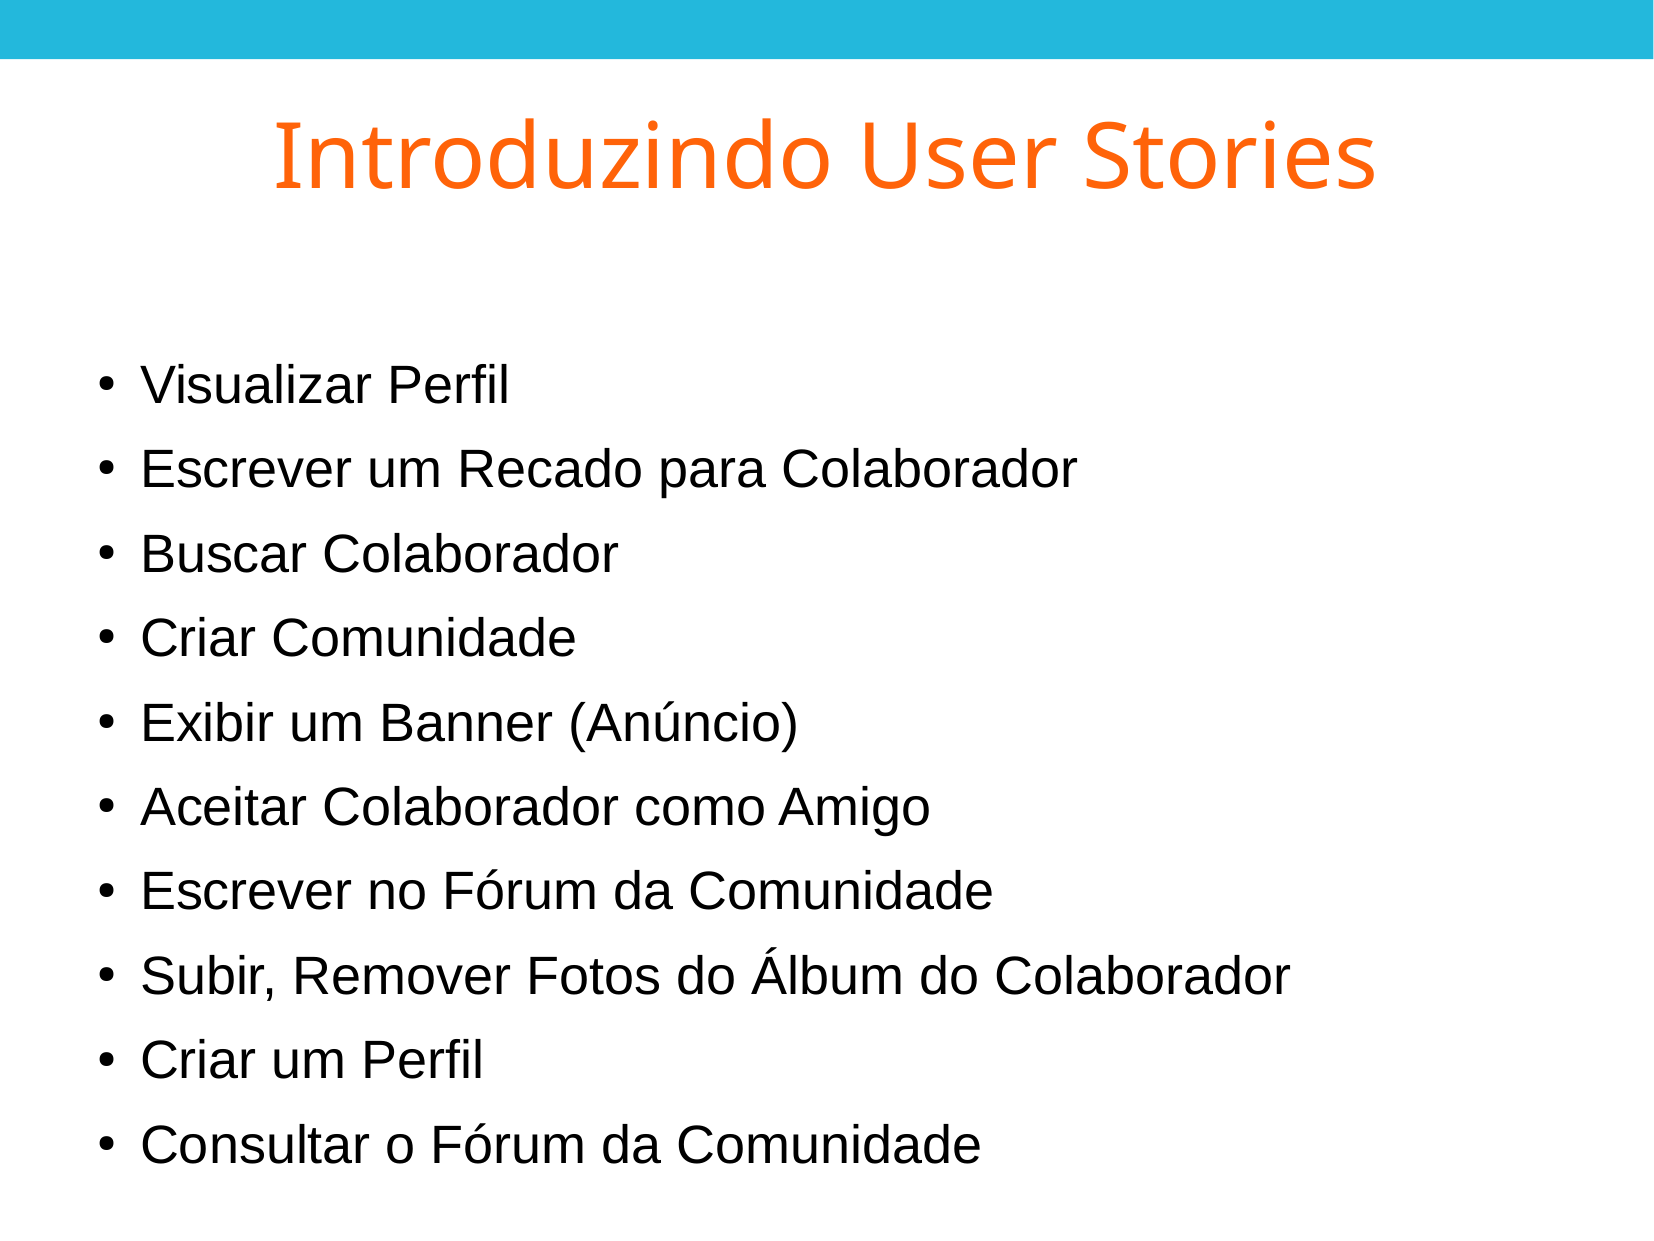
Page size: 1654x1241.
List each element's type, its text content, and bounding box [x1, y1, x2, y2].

list Visualizar Perfil Escrever um Recado para Colaborador Buscar Colaborador Criar Comunidade Exibir um Banner (Anúncio) Aceitar Colaborador como Amigo Escrever no Fórum da Comunidade Subir, Remover Fotos do Álbum do Colaborador Criar um Perfil Consultar o Fórum da Comunidade [82, 354, 1571, 1182]
title Introduzindo User Stories [82, 56, 1571, 250]
